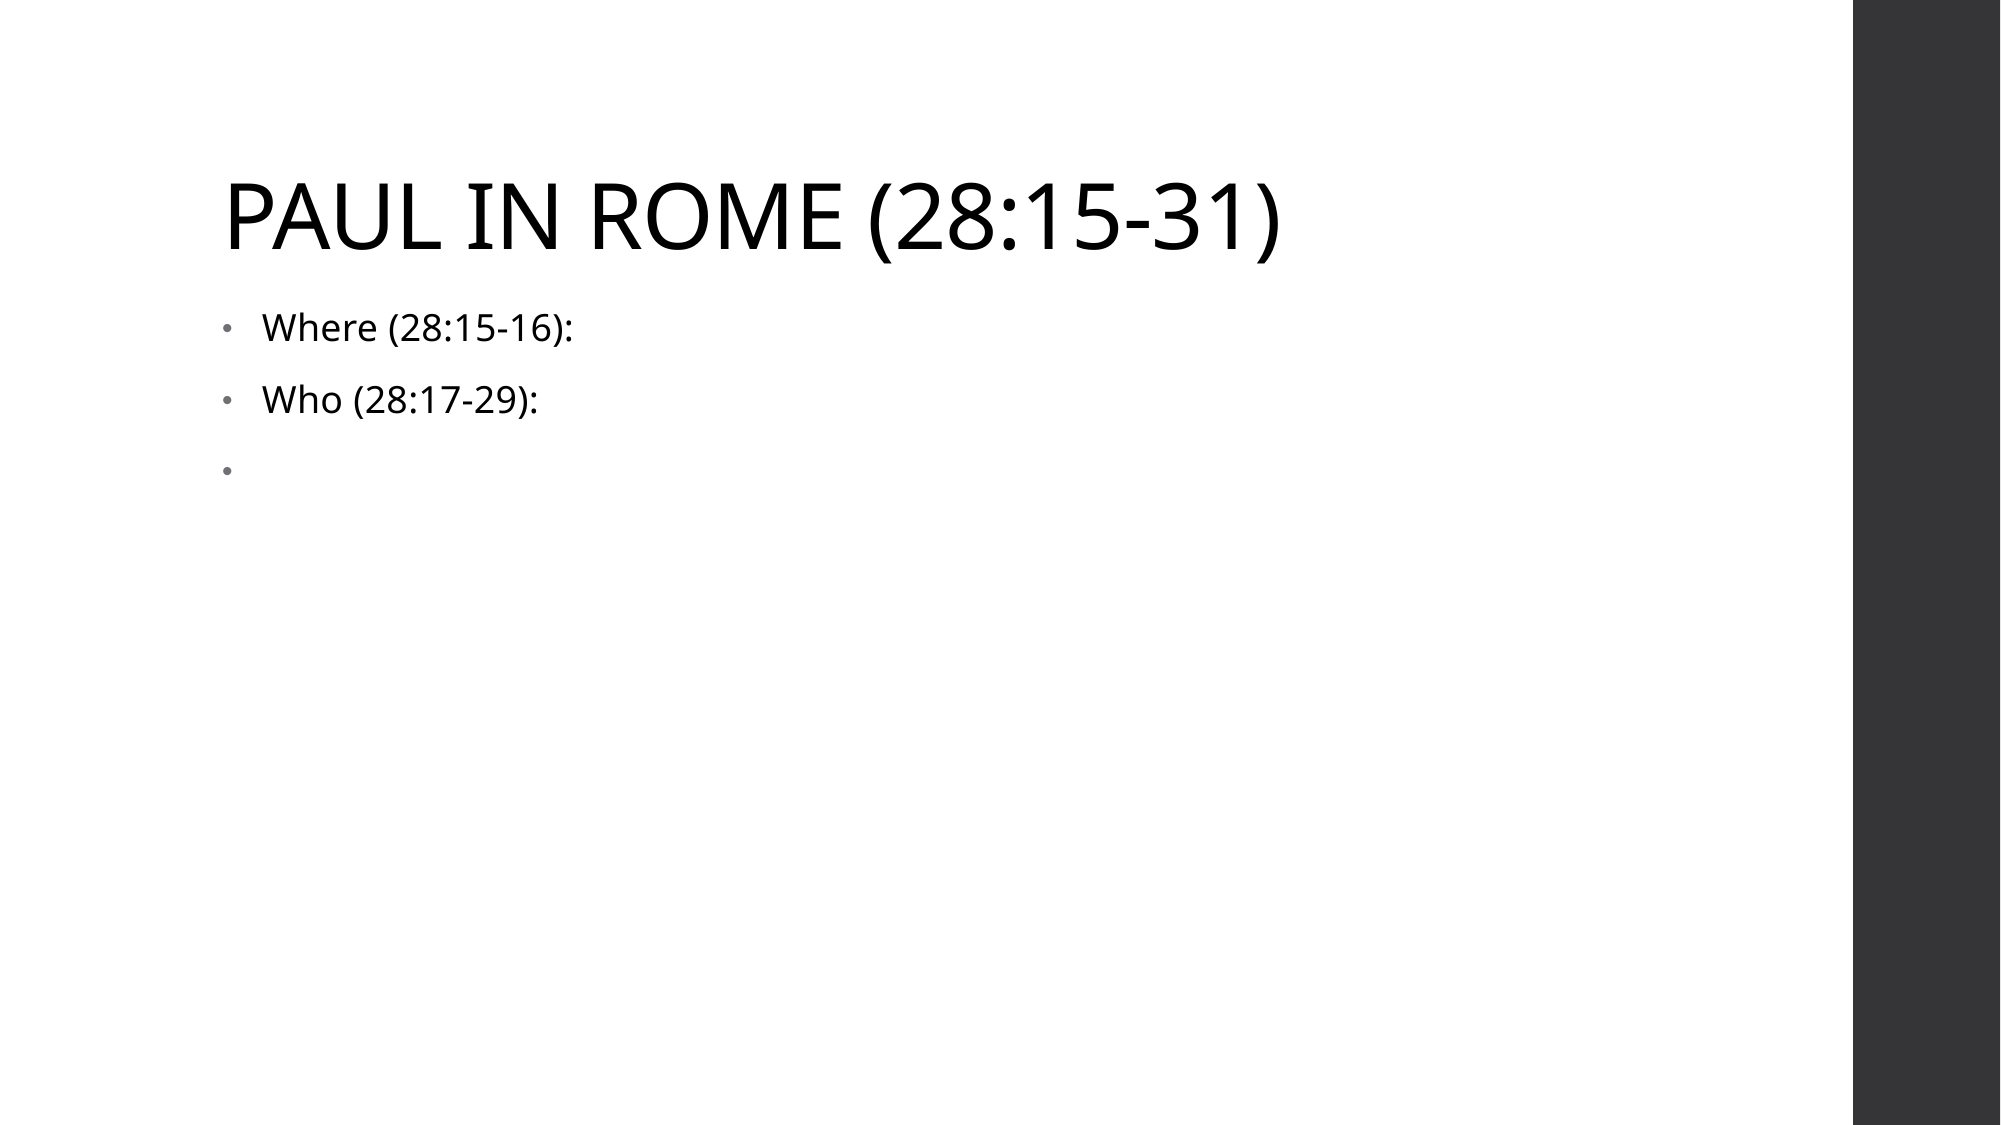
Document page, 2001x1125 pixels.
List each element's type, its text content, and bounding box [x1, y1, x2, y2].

title PAUL IN ROME (28:15-31) [206, 60, 1797, 278]
list Where (28:15-16): Who (28:17-29): [206, 299, 1617, 1014]
